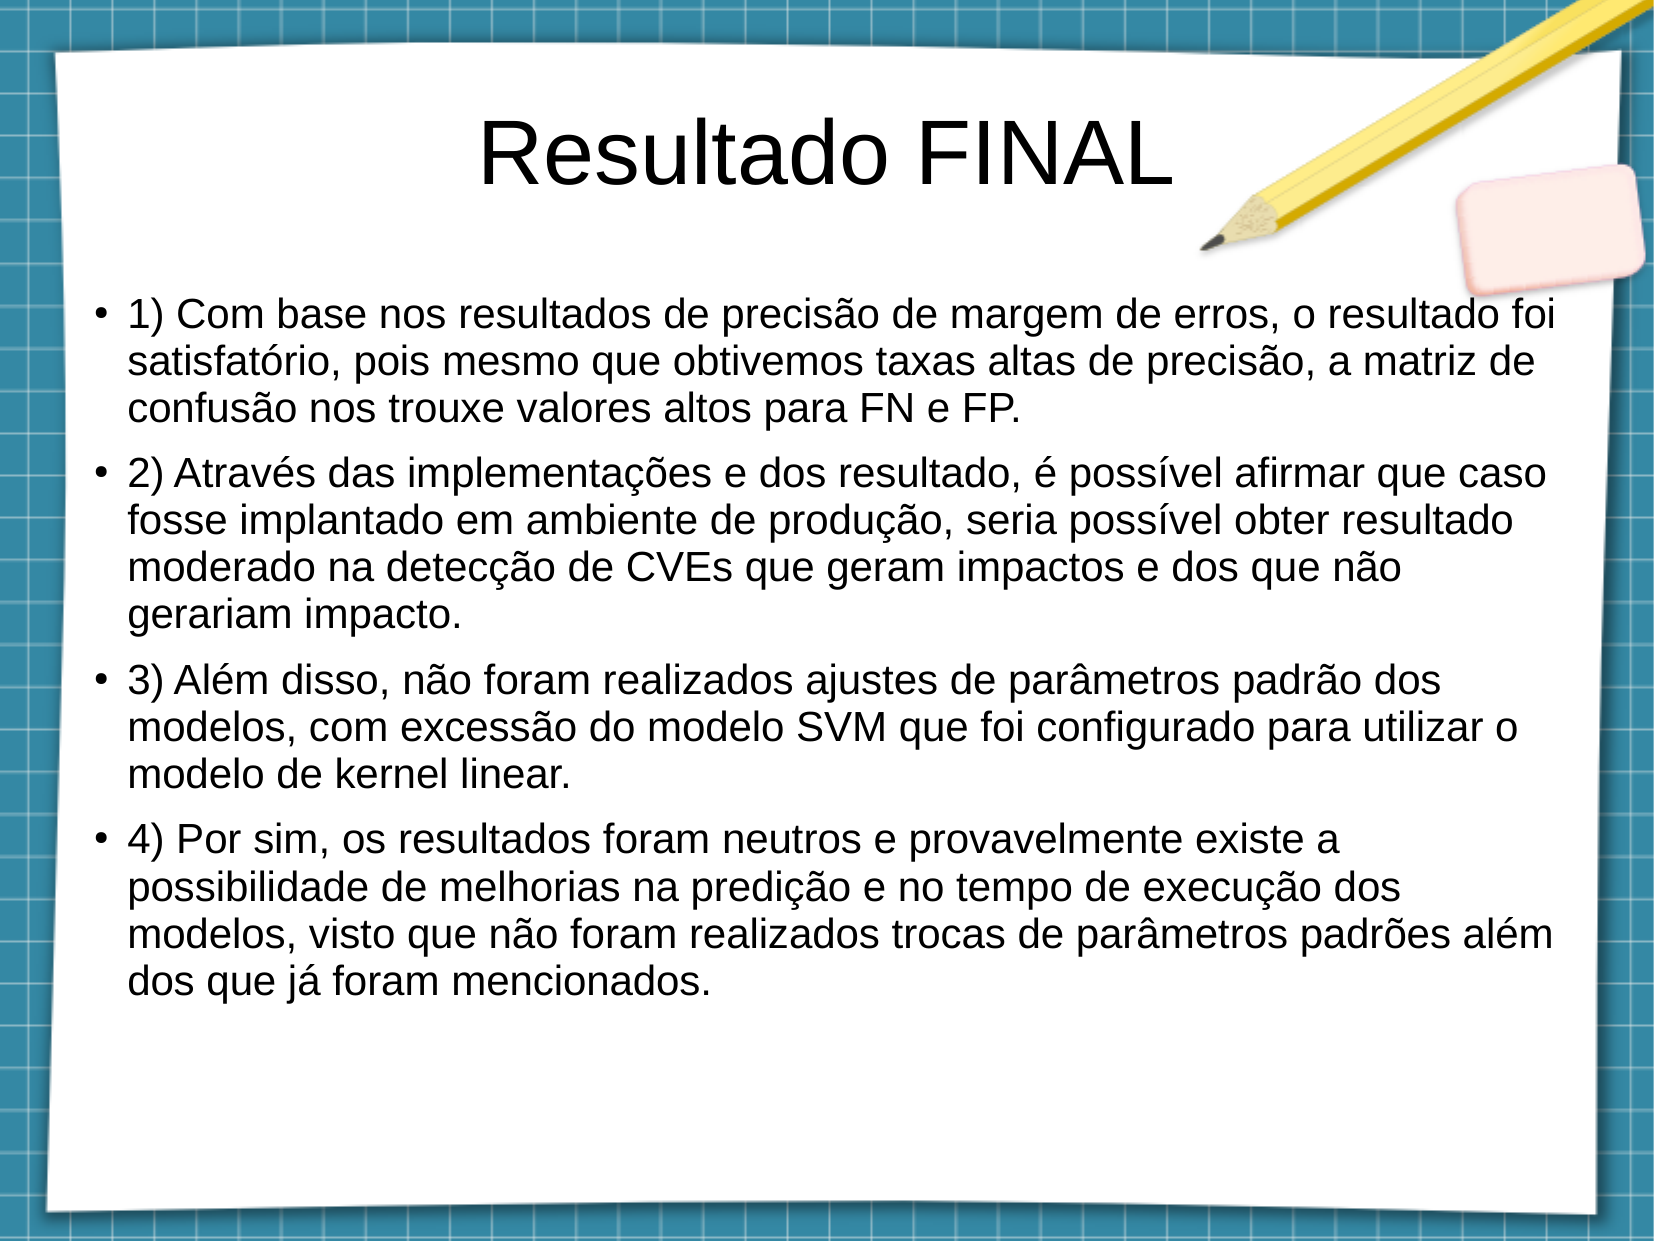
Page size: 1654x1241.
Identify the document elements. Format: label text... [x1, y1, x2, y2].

title Resultado FINAL [82, 49, 1571, 257]
list 1) Com base nos resultados de precisão de margem de erros, o resultado foi satisfatório, pois mesmo que obtivemos taxas altas de precisão, a matriz de confusão nos trouxe valores altos para FN e FP. 2) Através das implementações e dos resultado, é possível afirmar que caso fosse implantado em ambiente de produção, seria possível obter resultado moderado na detecção de CVEs que geram impactos e dos que não gerariam impacto. 3) Além disso, não foram realizados ajustes de parâmetros padrão dos modelos, com excessão do modelo SVM que foi configurado para utilizar o modelo de kernel linear. 4) Por sim, os resultados foram neutros e provavelmente existe a possibilidade de melhorias na predição e no tempo de execução dos modelos, visto que não foram realizados trocas de parâmetros padrões além dos que já foram mencionados. [82, 290, 1571, 1010]
picture [0, 0, 1654, 1241]
